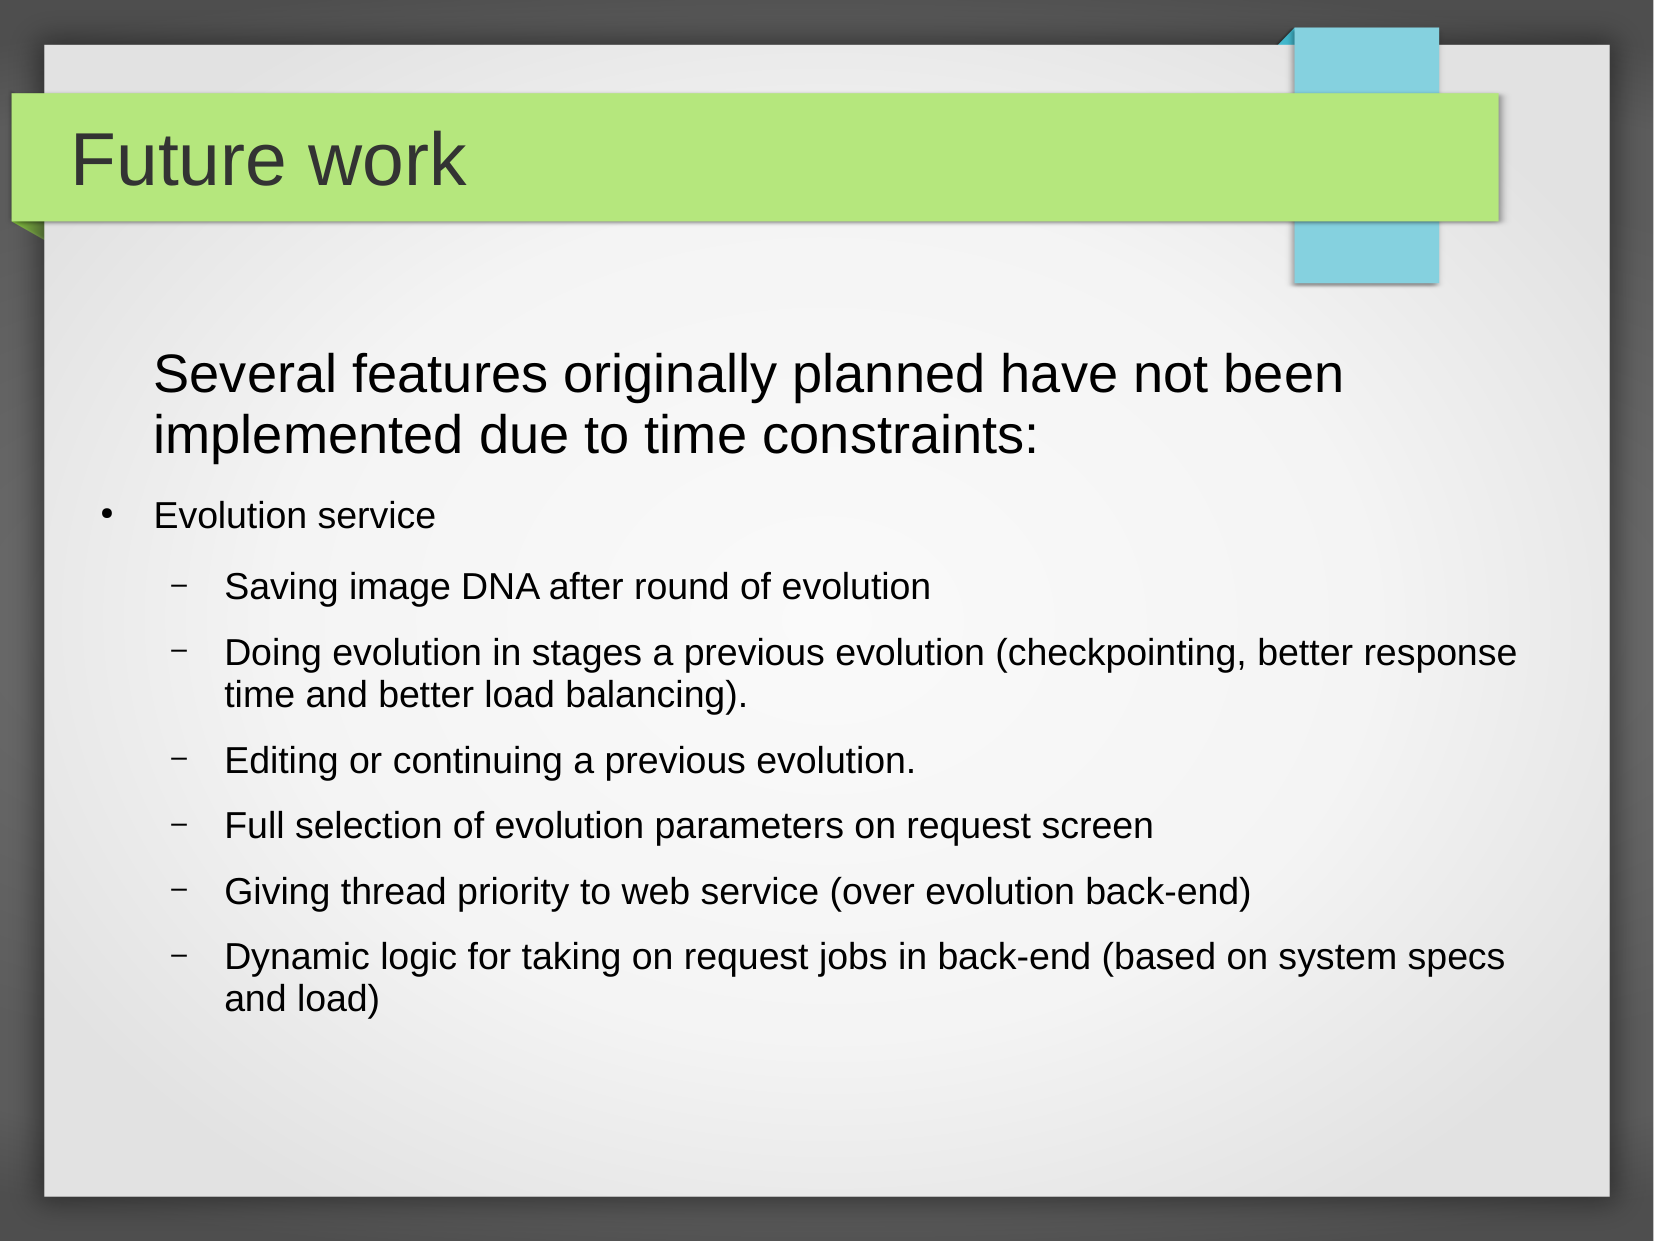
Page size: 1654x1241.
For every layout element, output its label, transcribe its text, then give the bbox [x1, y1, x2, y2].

list Several features originally planned have not been implemented due to time constraints: Evolution service Saving image DNA after round of evolution Doing evolution in stages a previous evolution (checkpointing, better response time and better load balancing). Editing or continuing a previous evolution. Full selection of evolution parameters on request screen Giving thread priority to web service (over evolution back-end) Dynamic logic for taking on request jobs in back-end (based on system specs and load) [82, 343, 1538, 1063]
picture [0, 0, 1654, 1241]
title Future work [70, 106, 1229, 213]
